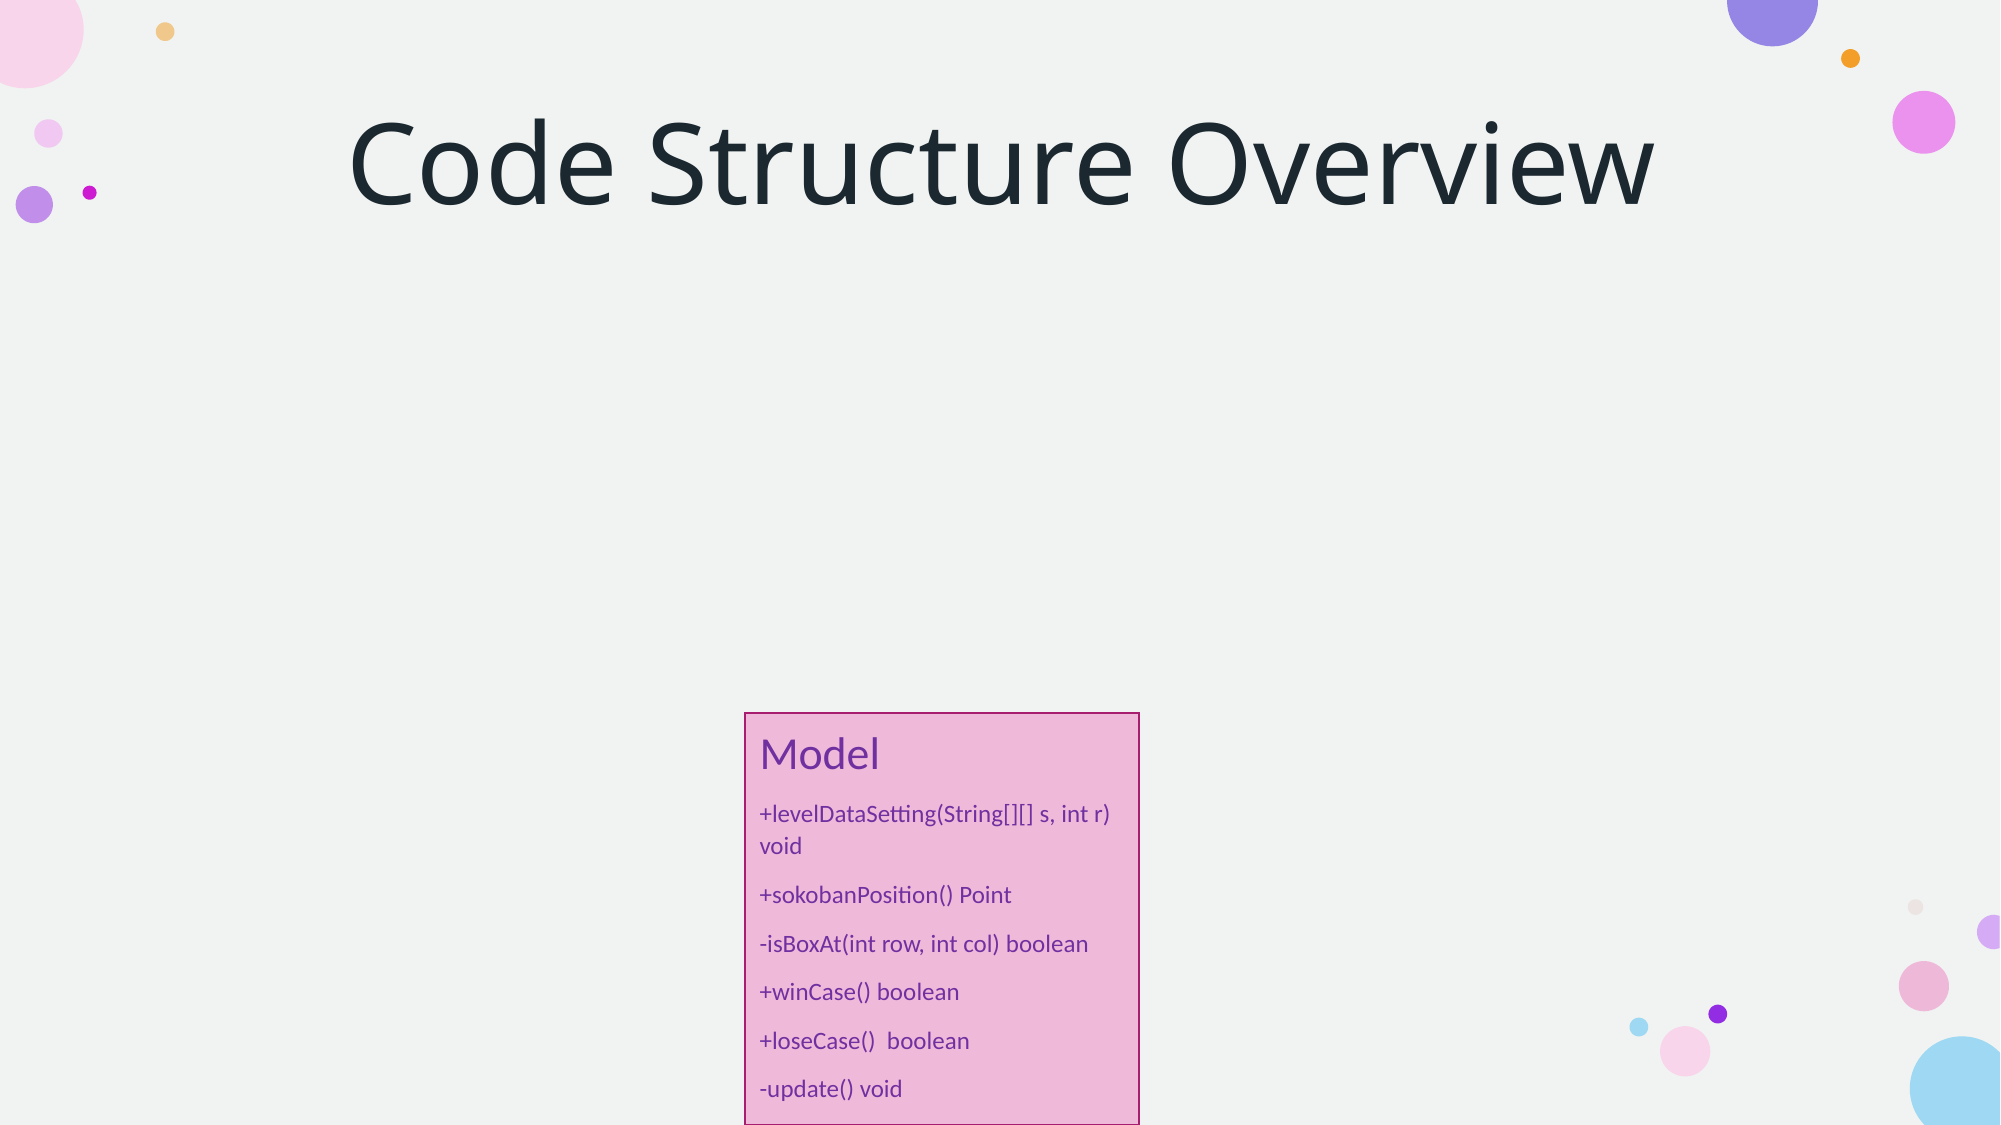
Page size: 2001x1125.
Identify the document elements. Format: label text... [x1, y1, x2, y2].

title Code Structure Overview [127, 59, 1877, 278]
text_box Model +levelDataSetting(String[][] s, int r) void +sokobanPosition() Point -isBoxAt(int row, int col) boolean +winCase() boolean +loseCase() boolean -update() void [744, 712, 1139, 1125]
